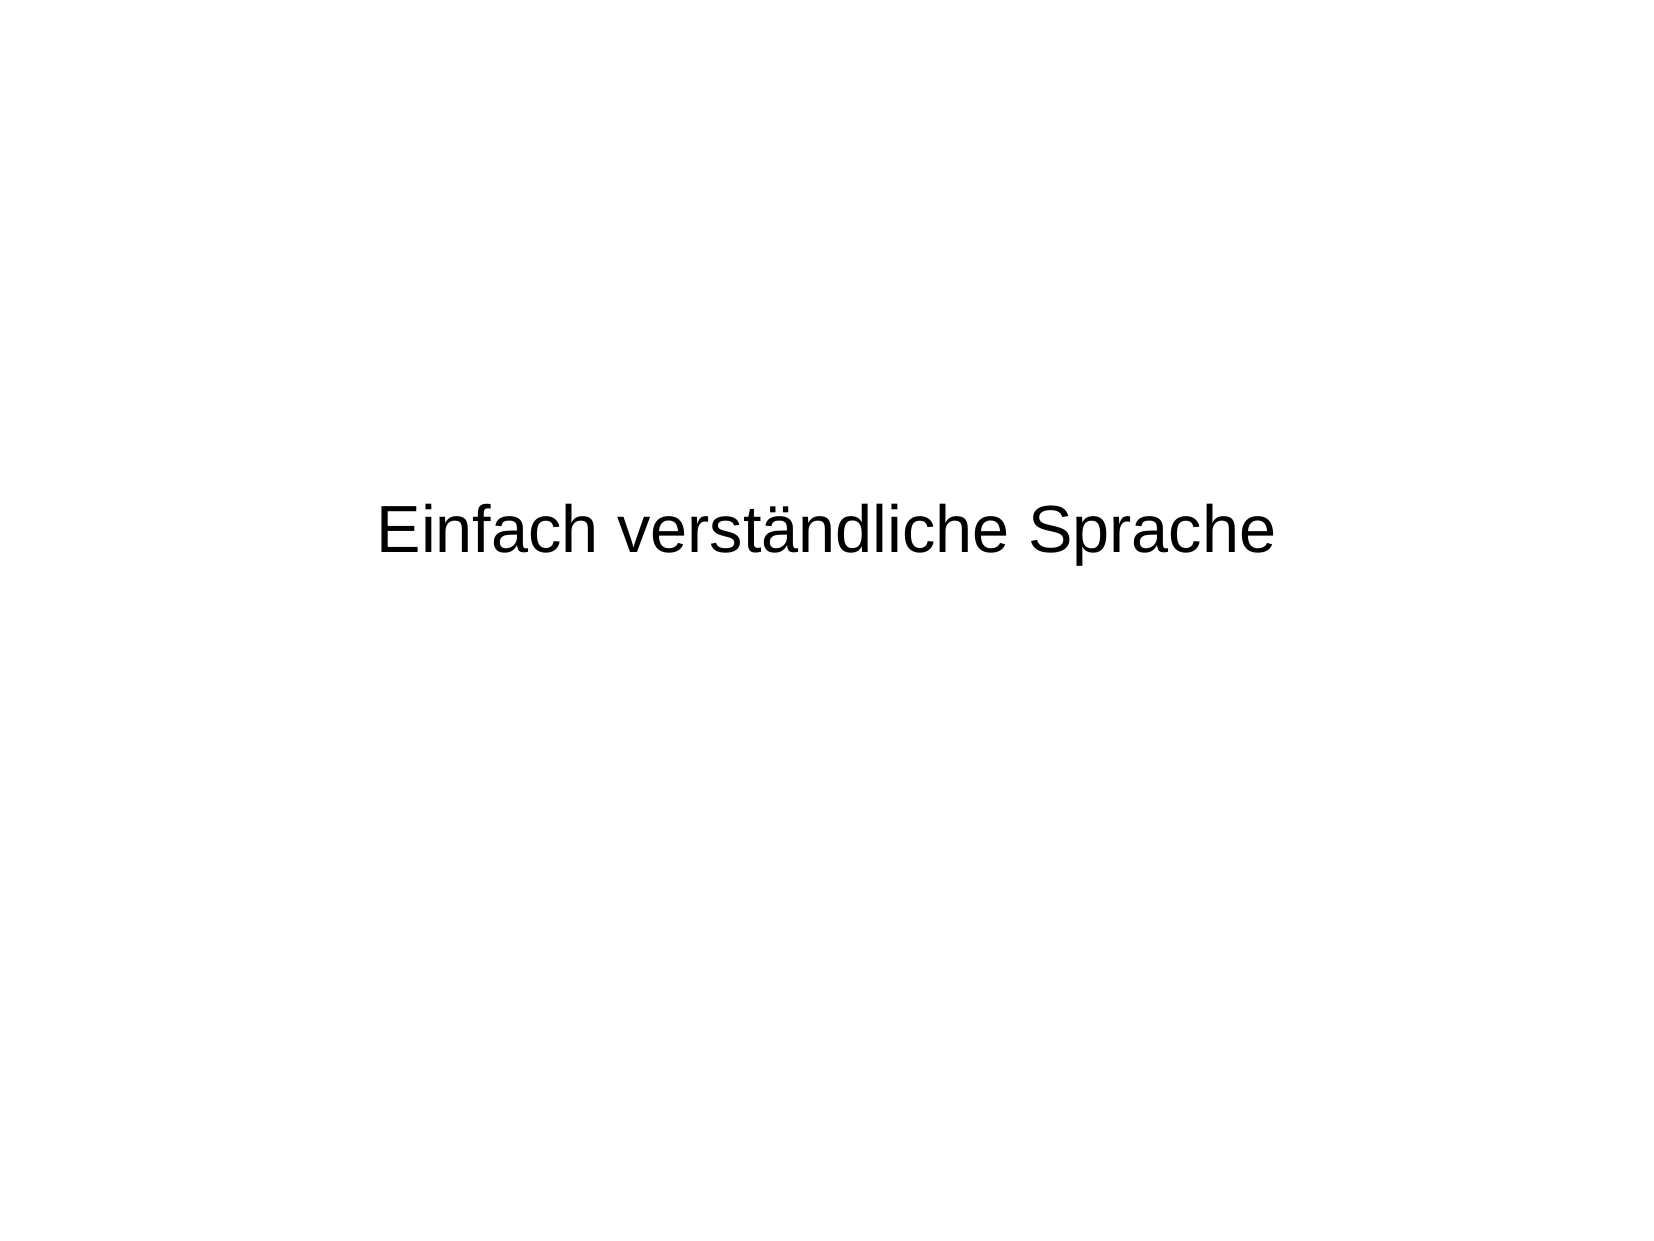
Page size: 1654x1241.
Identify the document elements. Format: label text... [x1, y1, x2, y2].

subtitle Einfach verständliche Sprache [82, 49, 1571, 1010]
